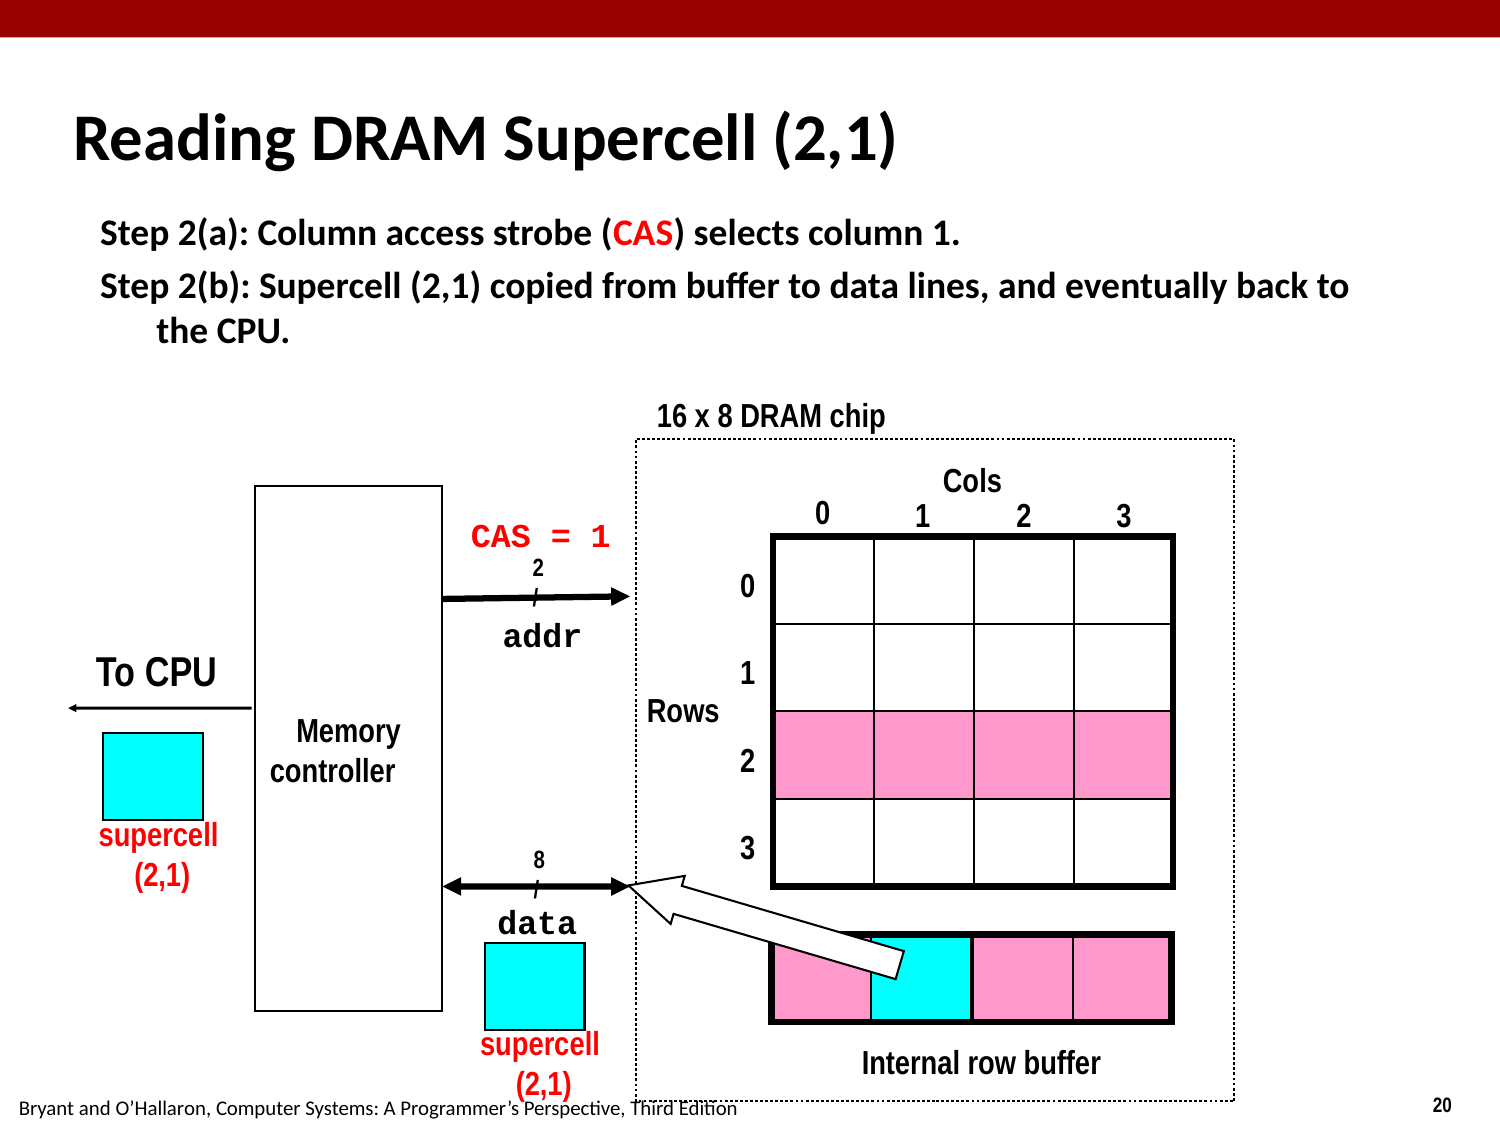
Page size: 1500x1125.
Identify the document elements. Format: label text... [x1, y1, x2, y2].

text_box 16 x 8 DRAM chip [642, 386, 902, 442]
text_box 1 [900, 486, 946, 533]
text_box [103, 732, 204, 821]
text_box 2 [725, 731, 770, 787]
text_box CAS = 1 [456, 506, 626, 562]
text_box supercell (2,1) [83, 805, 241, 900]
text_box 3 [725, 818, 770, 874]
text_box 3 [1101, 486, 1147, 533]
text_box 0 [725, 556, 770, 612]
text_box Internal row buffer [846, 1033, 1116, 1089]
text_box 8 / [518, 836, 561, 912]
text_box supercell (2,1) [465, 1015, 623, 1110]
text_box 2 [1001, 486, 1047, 533]
text_box Memory controller [254, 486, 443, 1012]
text_box data [482, 893, 593, 949]
text_box [628, 875, 1168, 1019]
text_box Cols [928, 451, 1018, 506]
text_box Rows [632, 681, 735, 737]
text_box 0 [800, 484, 846, 533]
title Reading DRAM Supercell (2,1) [58, 71, 1304, 197]
list Step 2(a): Column access strobe (CAS) selects column 1. Step 2(b): Supercell (2,1) copied from buffer to data lines, and eventually back to the CPU. [85, 200, 1413, 375]
text_box 2 / [517, 544, 559, 619]
text_box addr [487, 606, 598, 662]
text_box To CPU [88, 637, 225, 703]
text_box [776, 540, 1170, 883]
text_box [484, 942, 585, 1031]
text_box 1 [725, 643, 770, 699]
